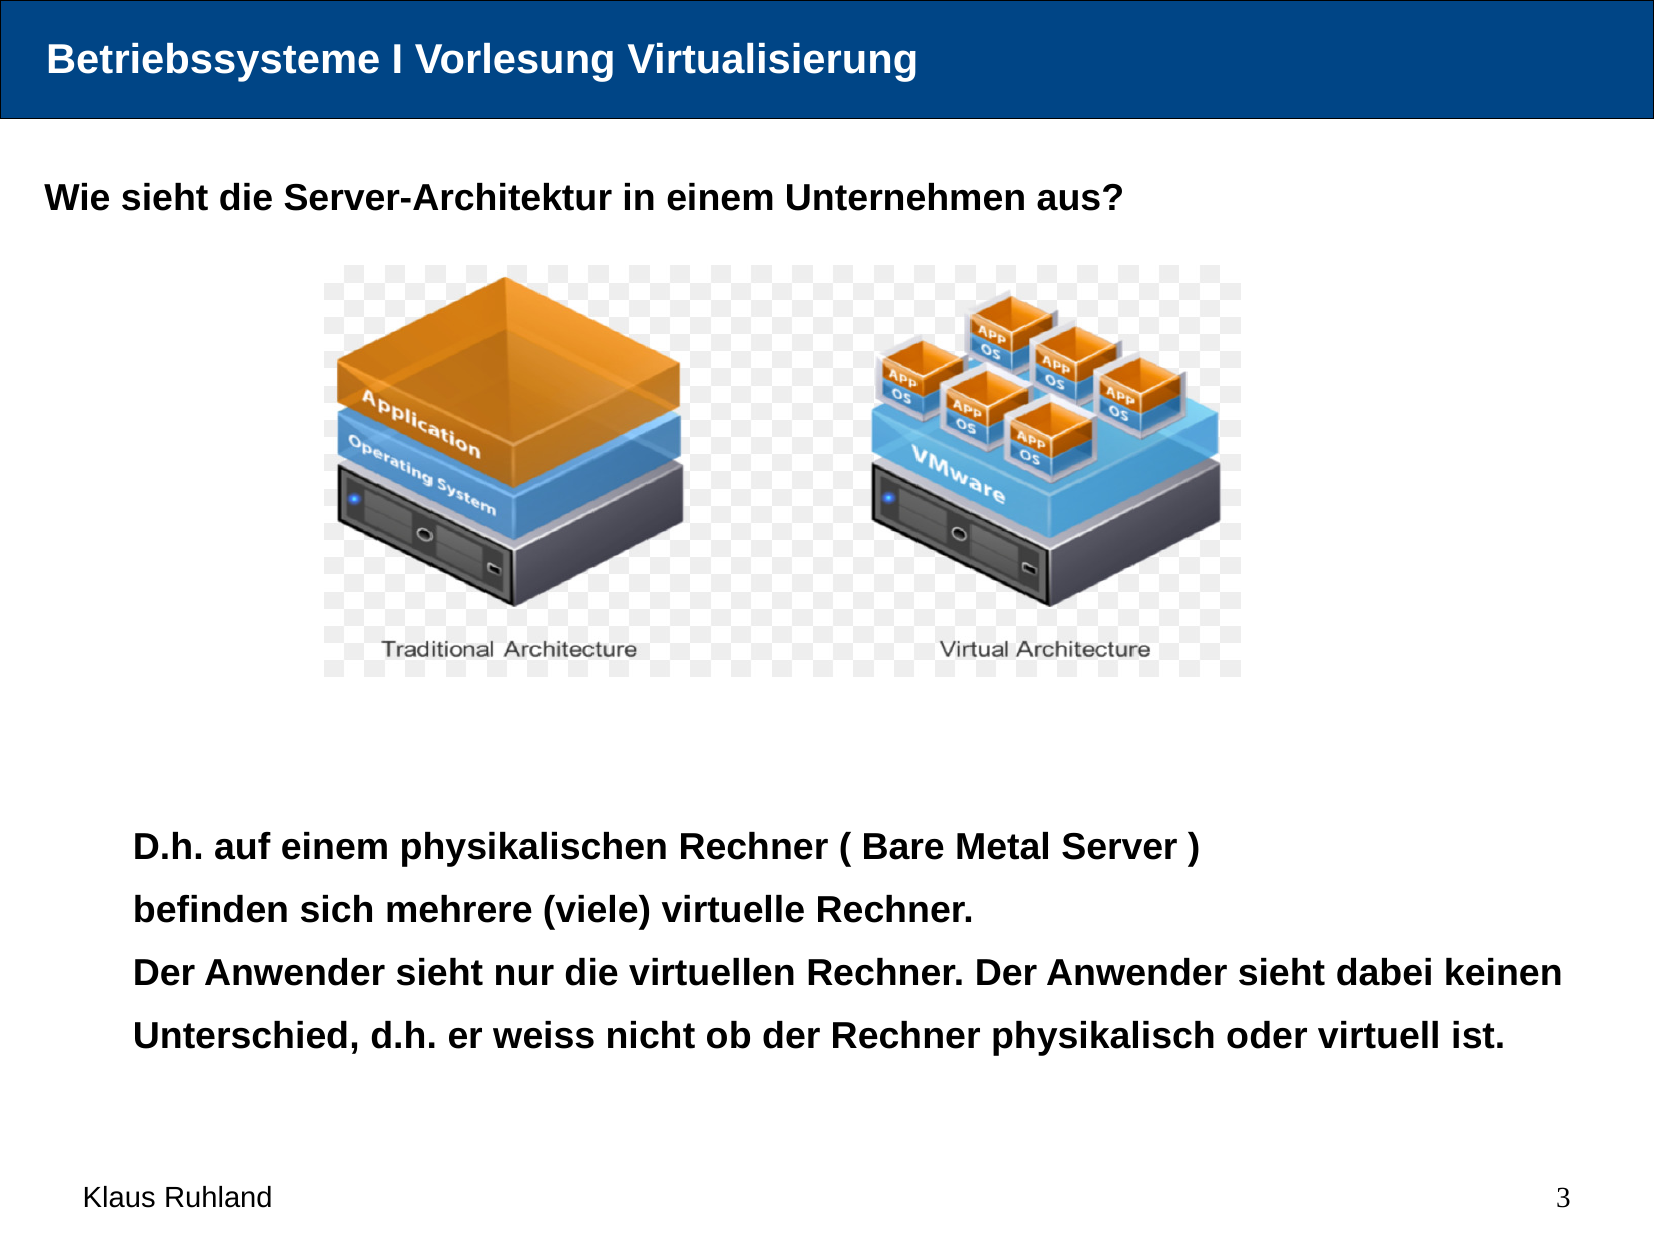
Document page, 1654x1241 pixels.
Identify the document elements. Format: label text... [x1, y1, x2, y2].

text_box D.h. auf einem physikalischen Rechner ( Bare Metal Server ) befinden sich mehrere (viele) virtuelle Rechner. Der Anwender sieht nur die virtuellen Rechner. Der Anwender sieht dabei keinen Unterschied, d.h. er weiss nicht ob der Rechner physikalisch oder virtuell ist. [118, 797, 1579, 1127]
picture [324, 265, 1241, 677]
text_box Wie sieht die Server-Architektur in einem Unternehmen aus? [29, 147, 1565, 414]
